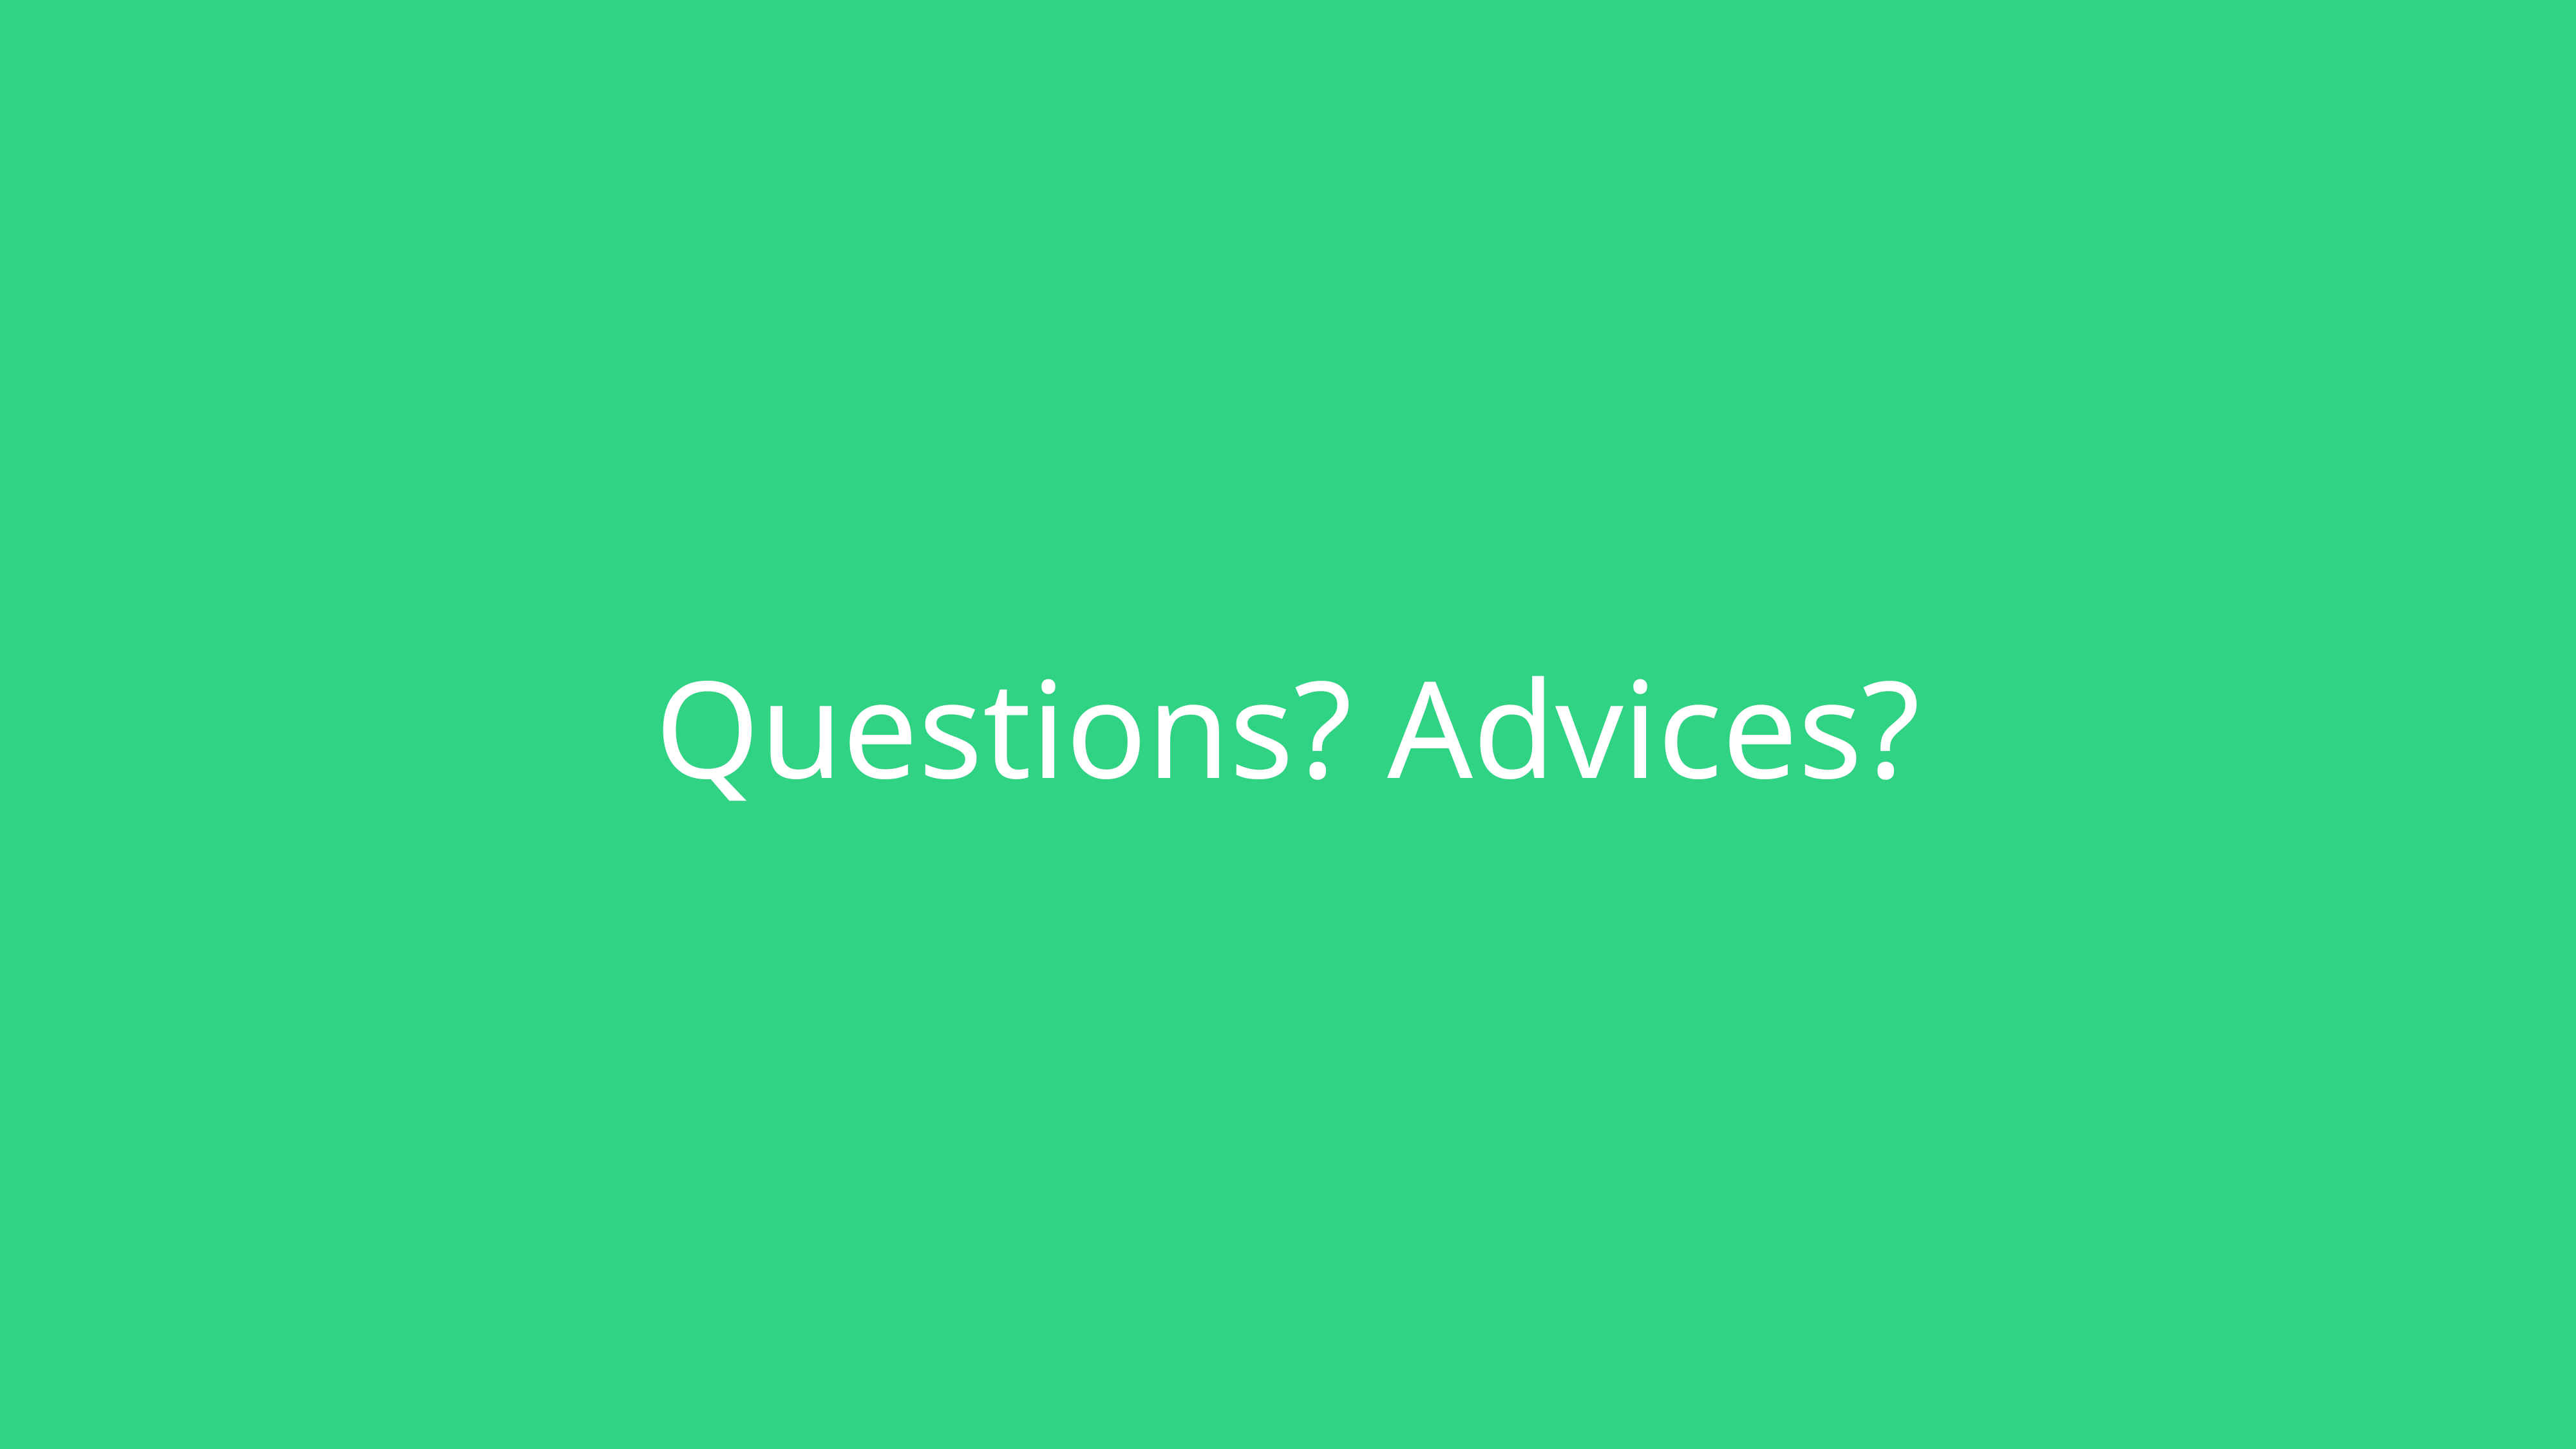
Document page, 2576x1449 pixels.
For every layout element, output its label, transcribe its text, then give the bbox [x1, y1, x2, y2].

text_box Questions? Advices? [649, 638, 1926, 811]
